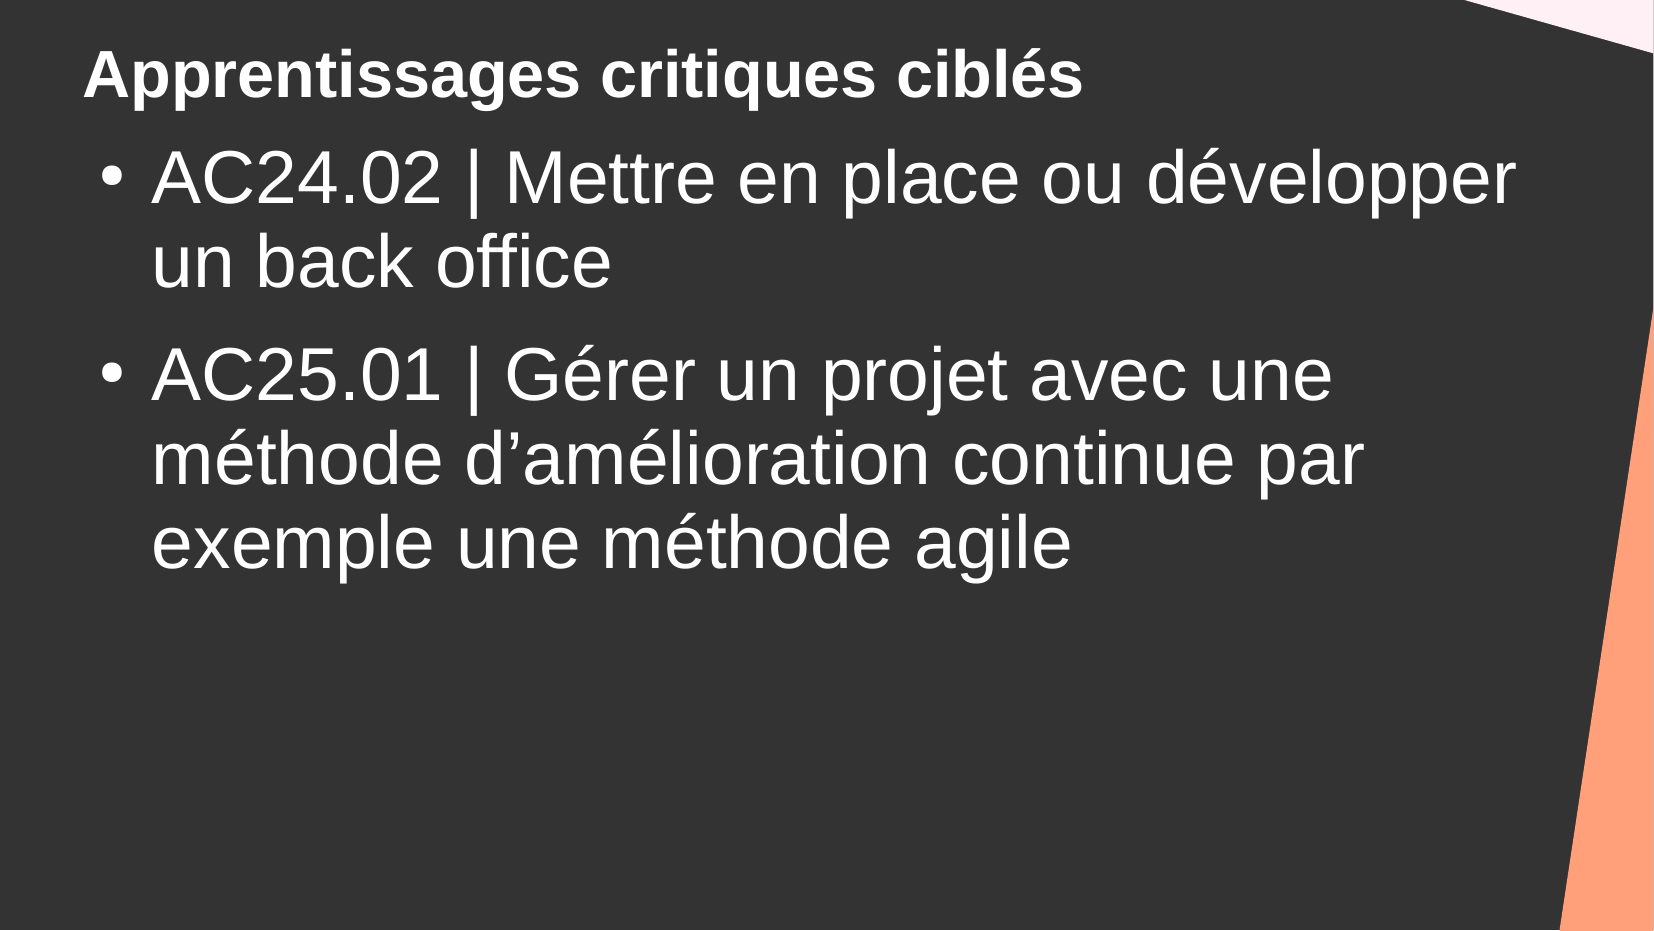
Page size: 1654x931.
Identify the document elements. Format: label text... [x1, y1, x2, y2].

text_box [1464, 0, 1654, 54]
list AC24.02 | Mettre en place ou développer un back office AC25.01 | Gérer un projet avec une méthode d’amélioration continue par exemple une méthode agile [80, 135, 1620, 721]
title Apprentissages critiques ciblés [82, 37, 1571, 122]
text_box [1559, 303, 1654, 931]
